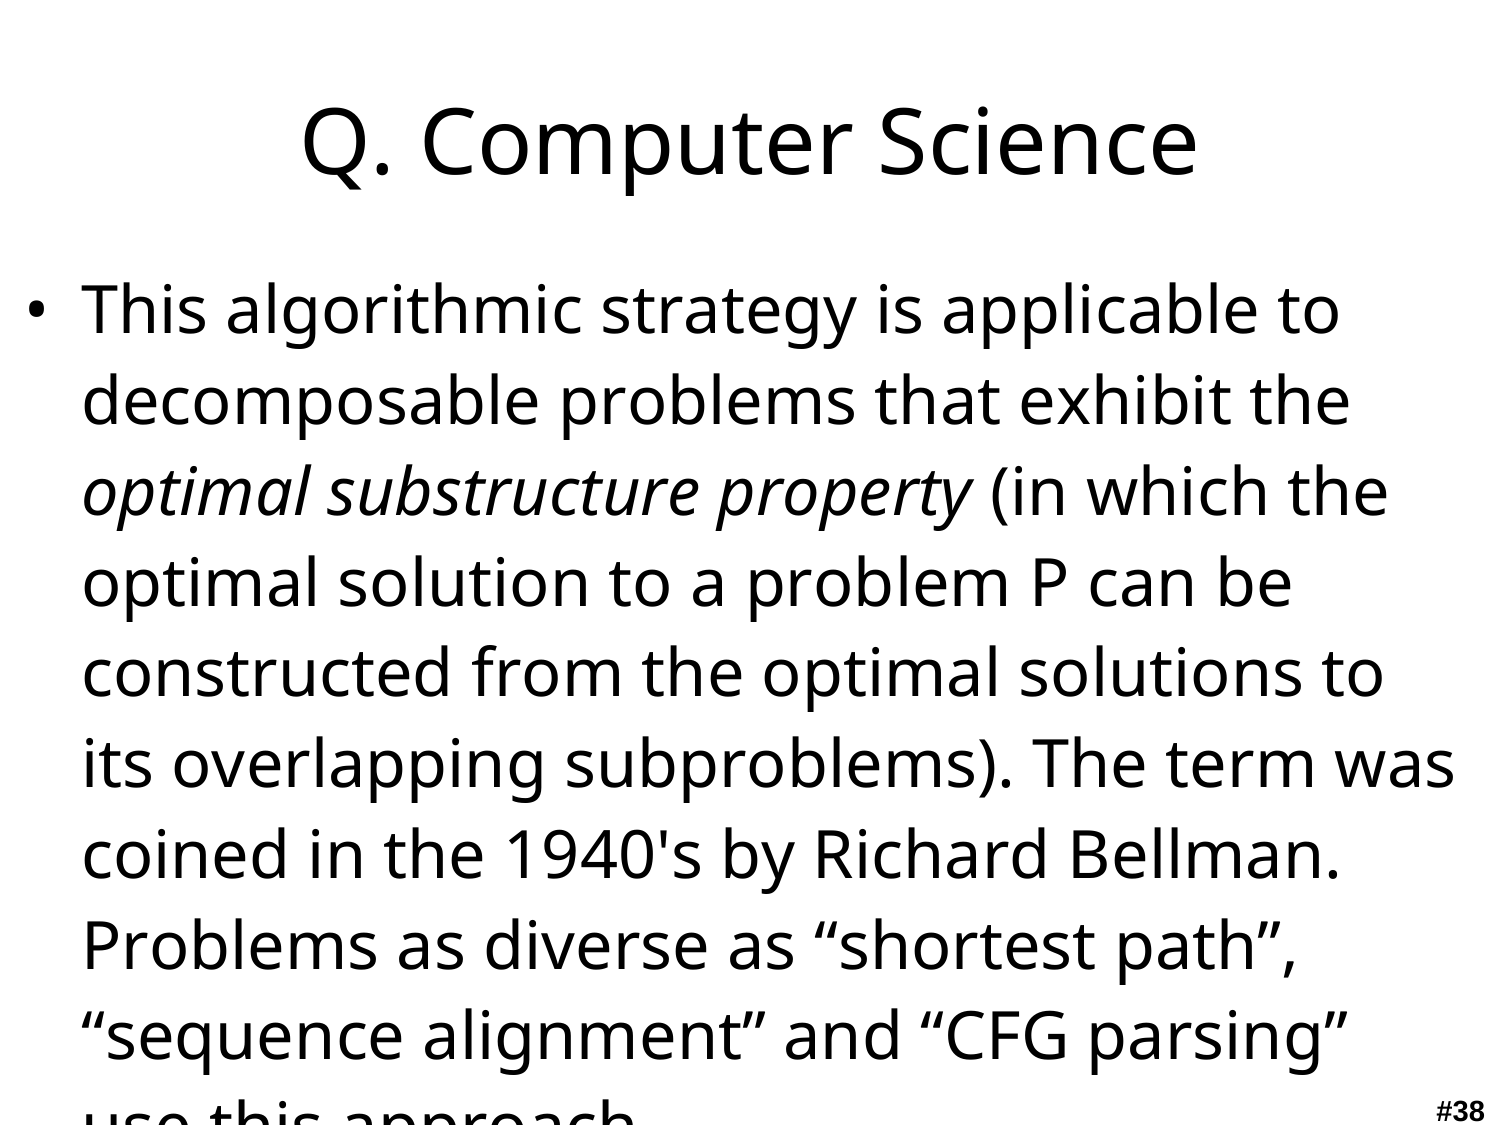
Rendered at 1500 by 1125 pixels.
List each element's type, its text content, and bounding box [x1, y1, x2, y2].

list This algorithmic strategy is applicable to decomposable problems that exhibit the optimal substructure property (in which the optimal solution to a problem P can be constructed from the optimal solutions to its overlapping subproblems). The term was coined in the 1940's by Richard Bellman. Problems as diverse as “shortest path”, “sequence alignment” and “CFG parsing” use this approach. [24, 262, 1476, 1101]
title Q. Computer Science [24, 45, 1476, 233]
